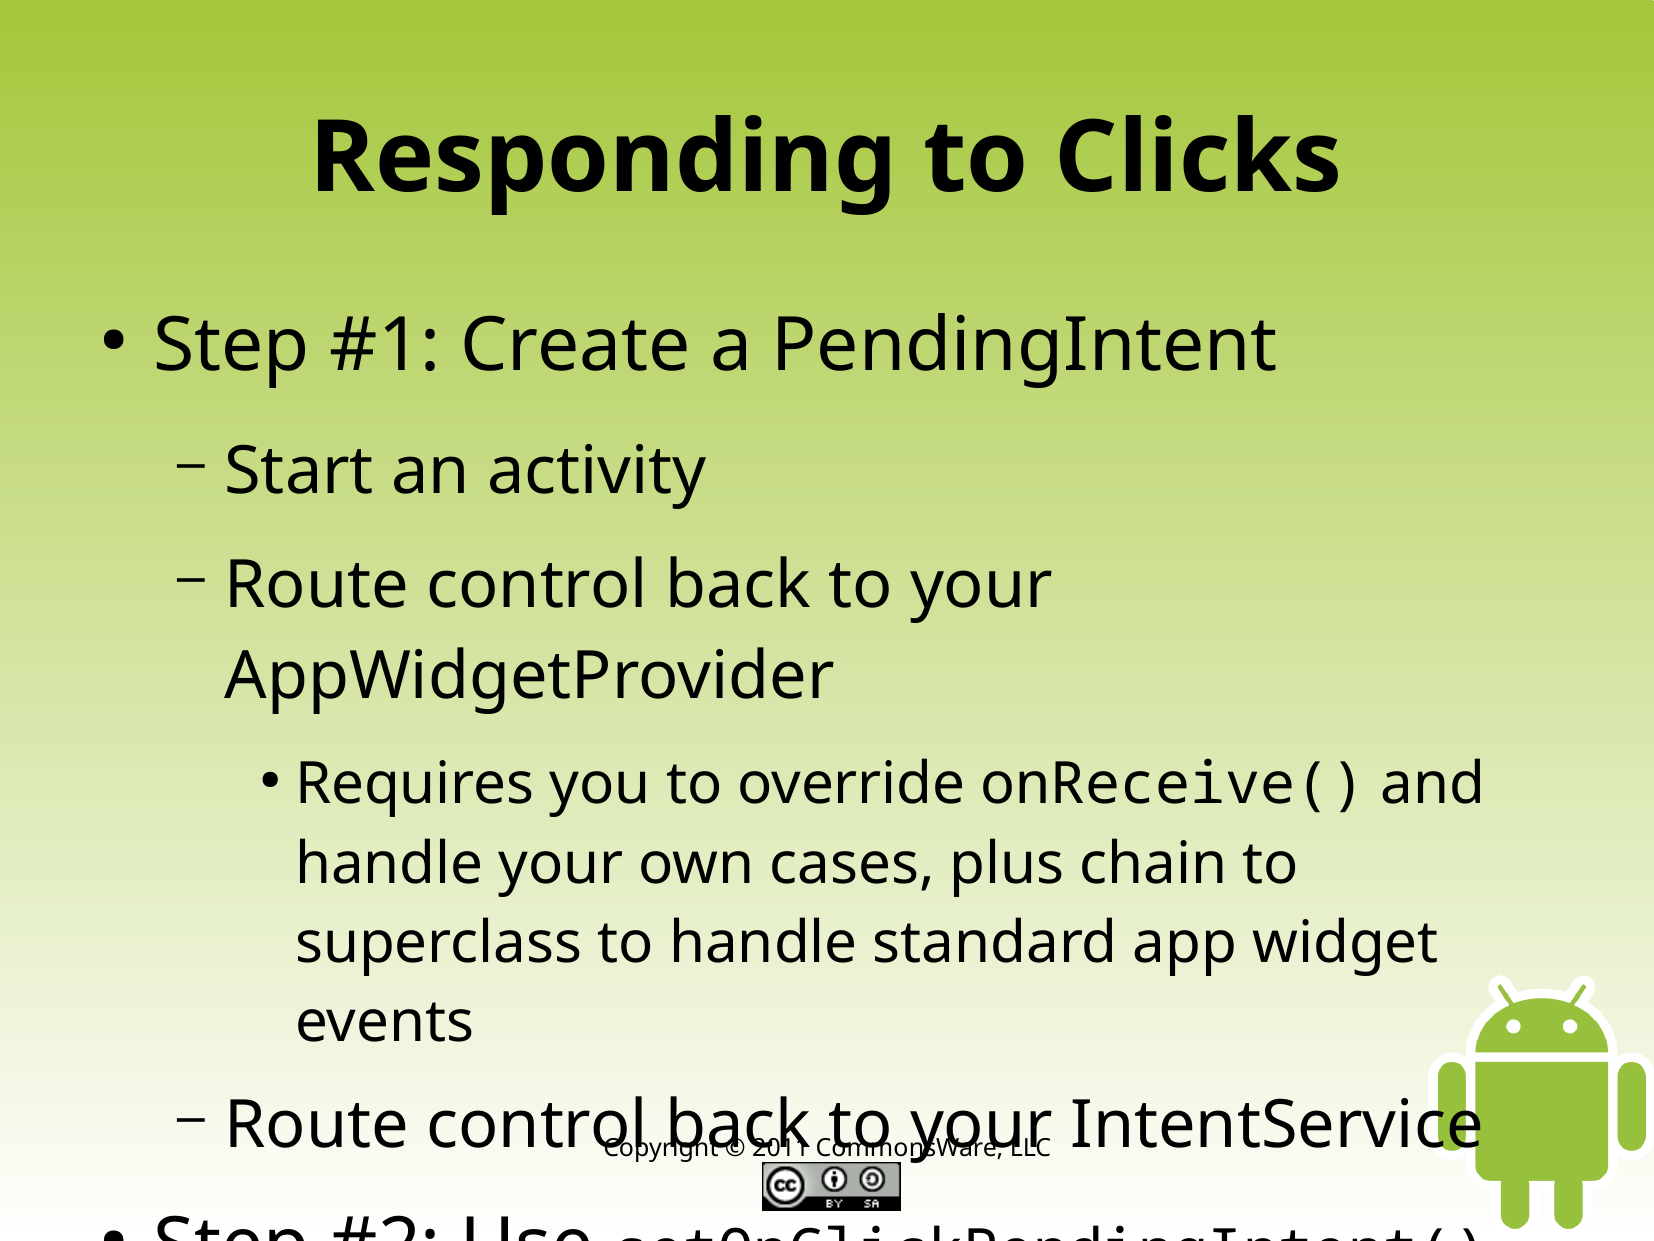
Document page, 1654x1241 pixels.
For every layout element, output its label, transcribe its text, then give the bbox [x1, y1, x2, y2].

list Step #1: Create a PendingIntent Start an activity Route control back to your AppWidgetProvider Requires you to override onReceive() and handle your own cases, plus chain to superclass to handle standard app widget events Route control back to your IntentService Step #2: Use setOnClickPendingIntent() [82, 290, 1571, 1109]
title Responding to Clicks [82, 49, 1571, 257]
picture [762, 1162, 901, 1211]
picture [1428, 975, 1654, 1238]
